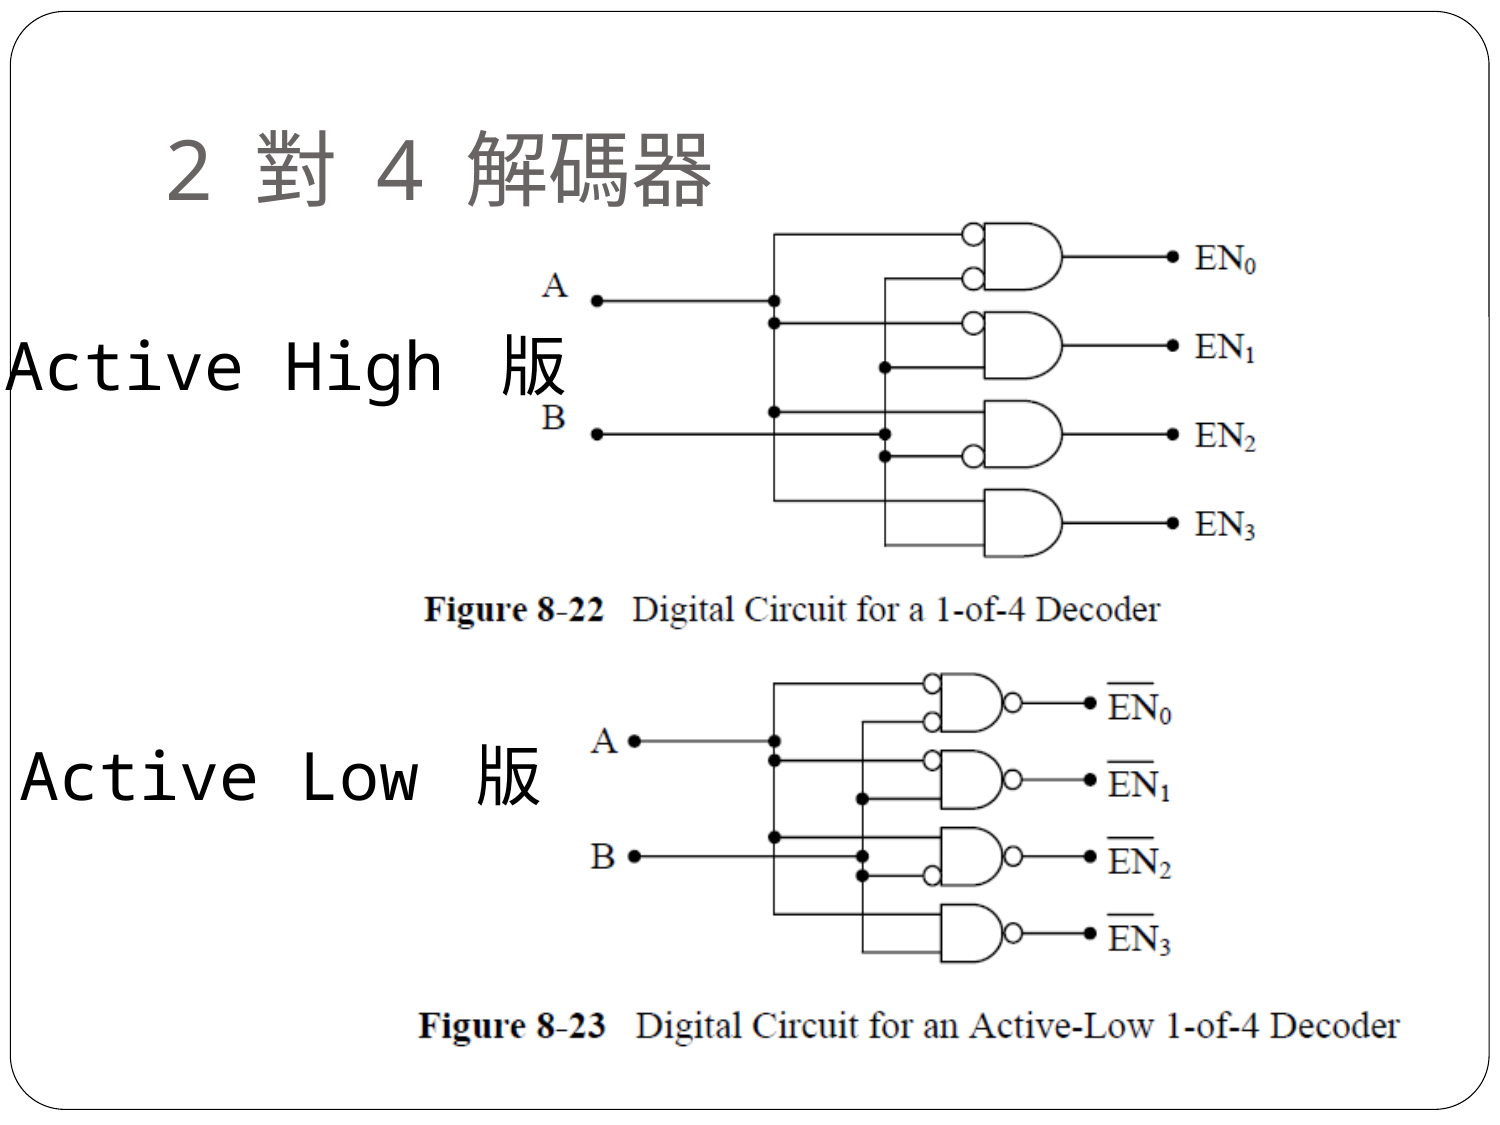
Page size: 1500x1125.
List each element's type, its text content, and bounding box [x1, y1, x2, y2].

title 2 對 4 解碼器 [150, 44, 1426, 233]
picture [398, 656, 1407, 1050]
text_box Active Low 版 [4, 726, 558, 822]
text_box Active High 版 [0, 316, 583, 412]
picture [410, 210, 1290, 644]
